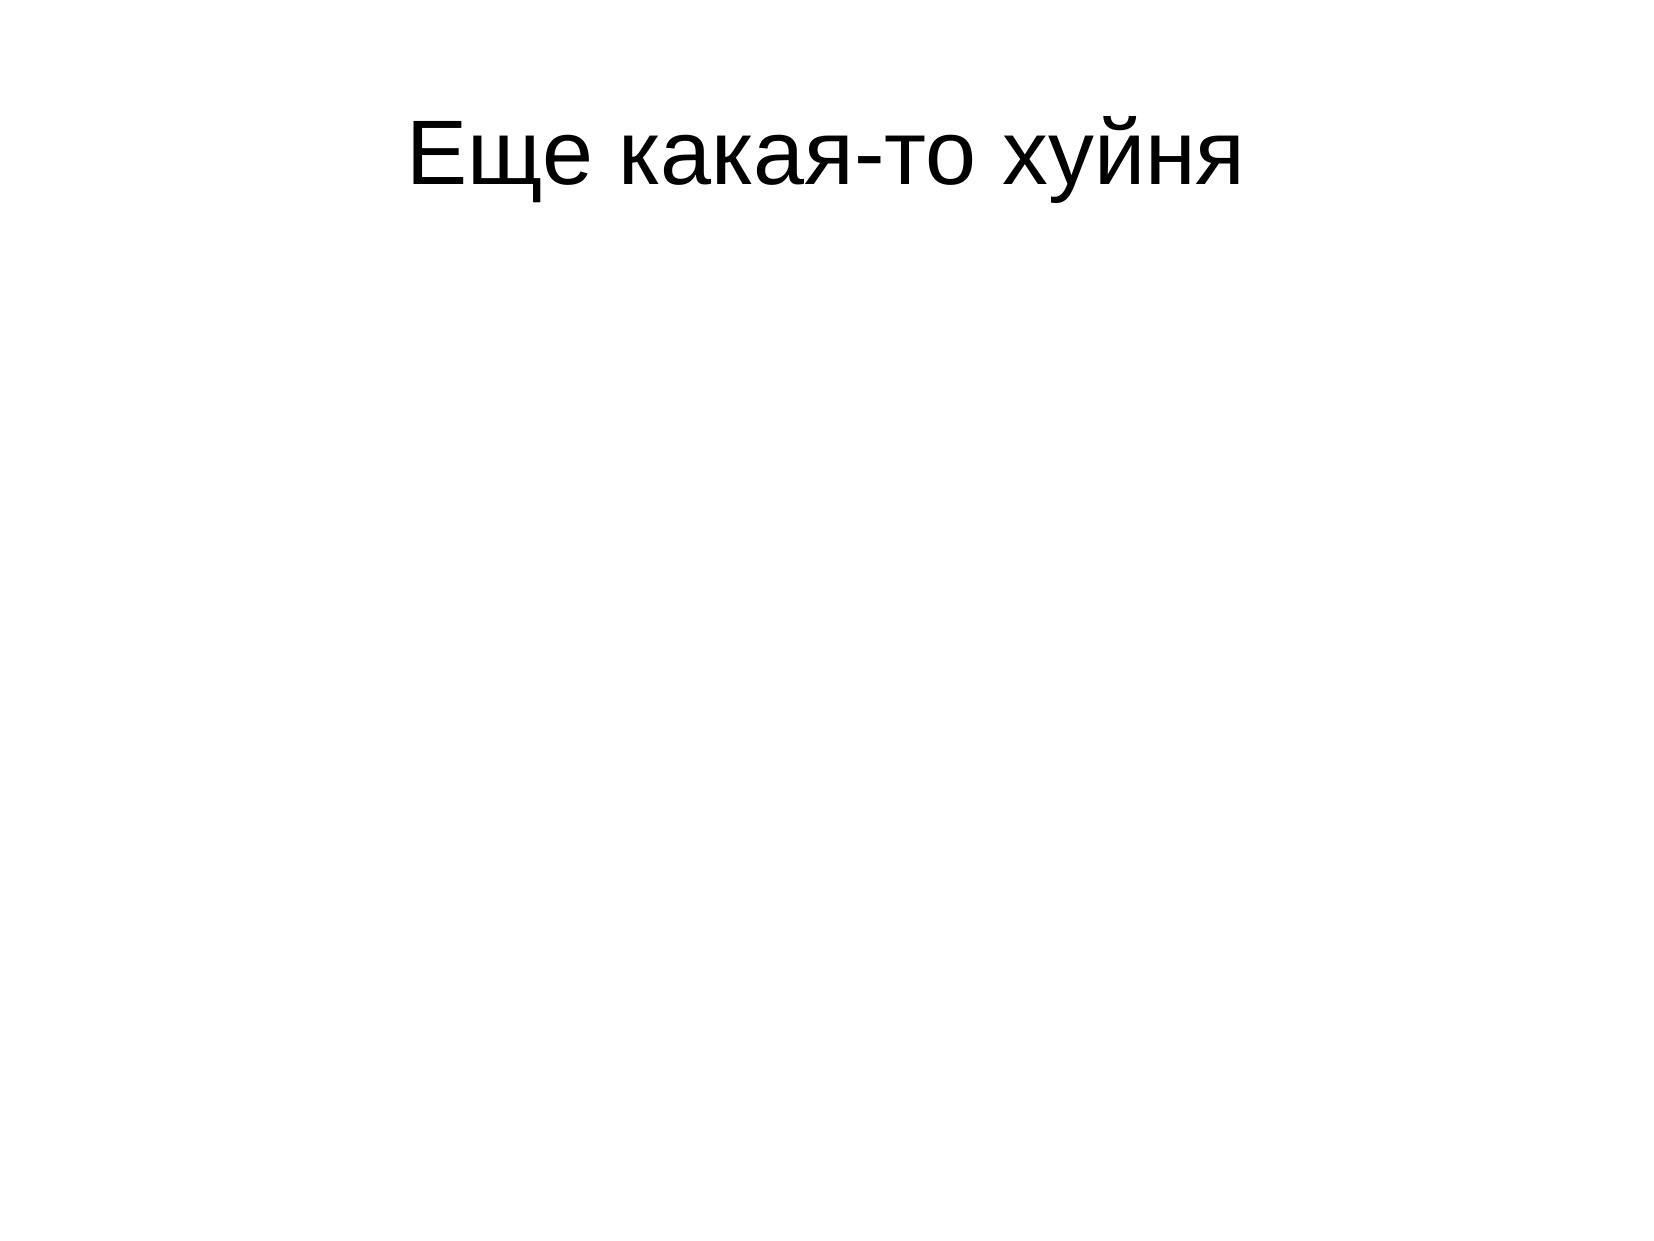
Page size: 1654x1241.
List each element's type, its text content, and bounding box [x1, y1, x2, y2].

title Еще какая-то хуйня [82, 49, 1571, 257]
